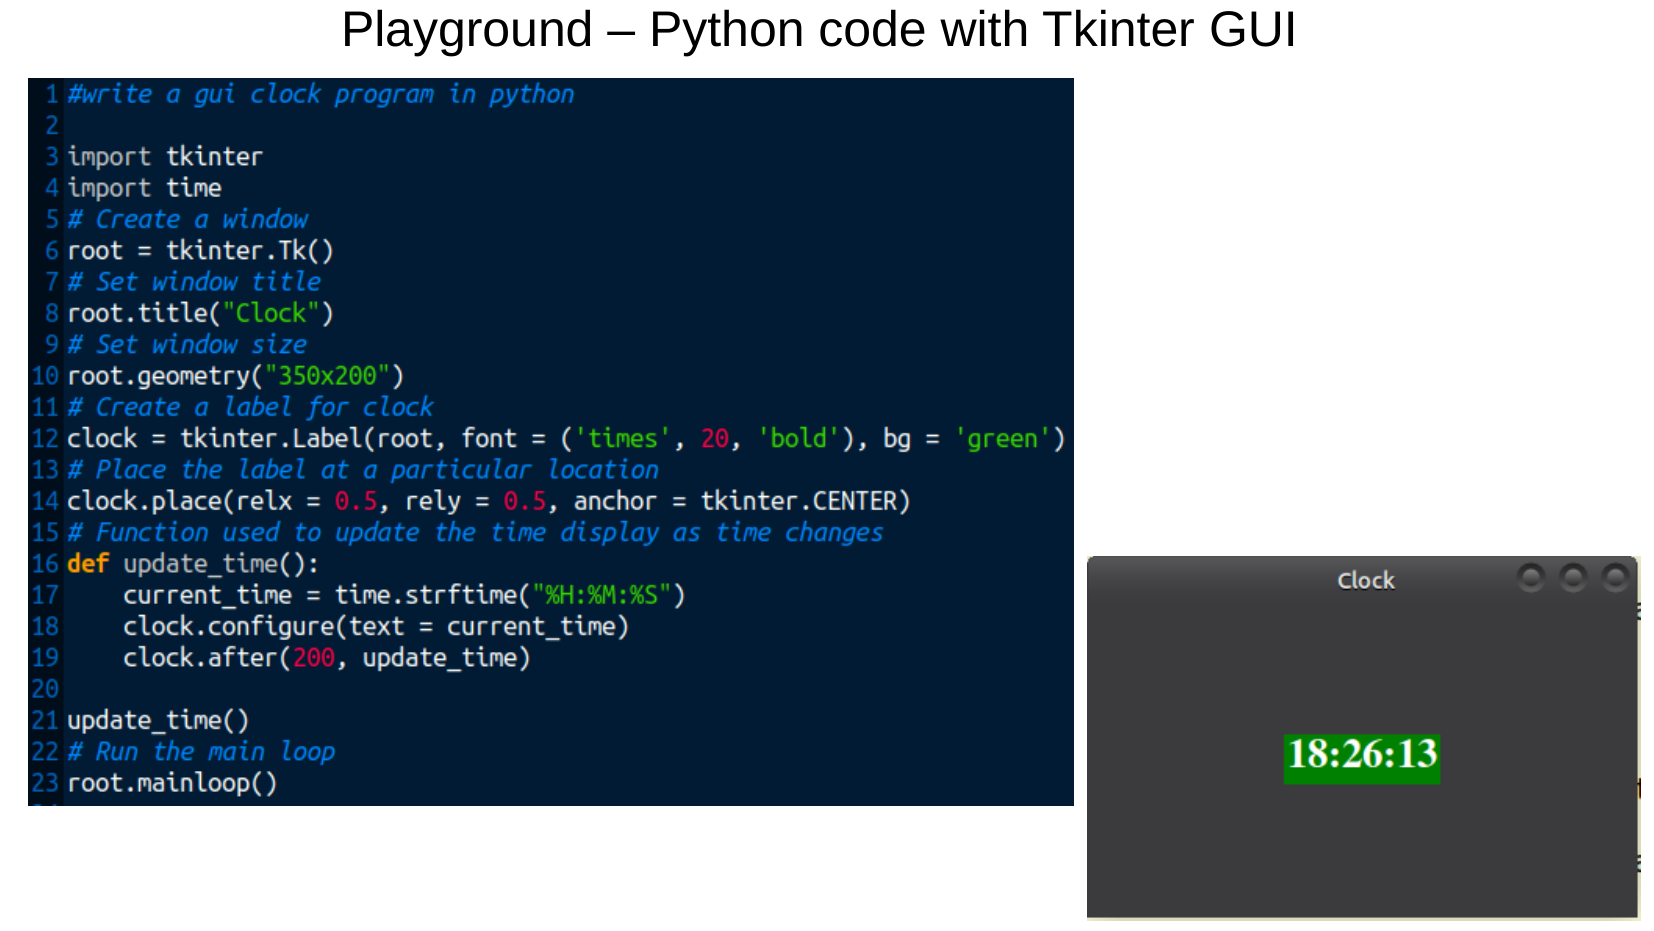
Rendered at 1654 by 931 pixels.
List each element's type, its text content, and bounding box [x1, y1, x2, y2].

picture [28, 78, 1074, 806]
picture [1087, 556, 1641, 921]
title Playground – Python code with Tkinter GUI [82, 0, 1571, 57]
